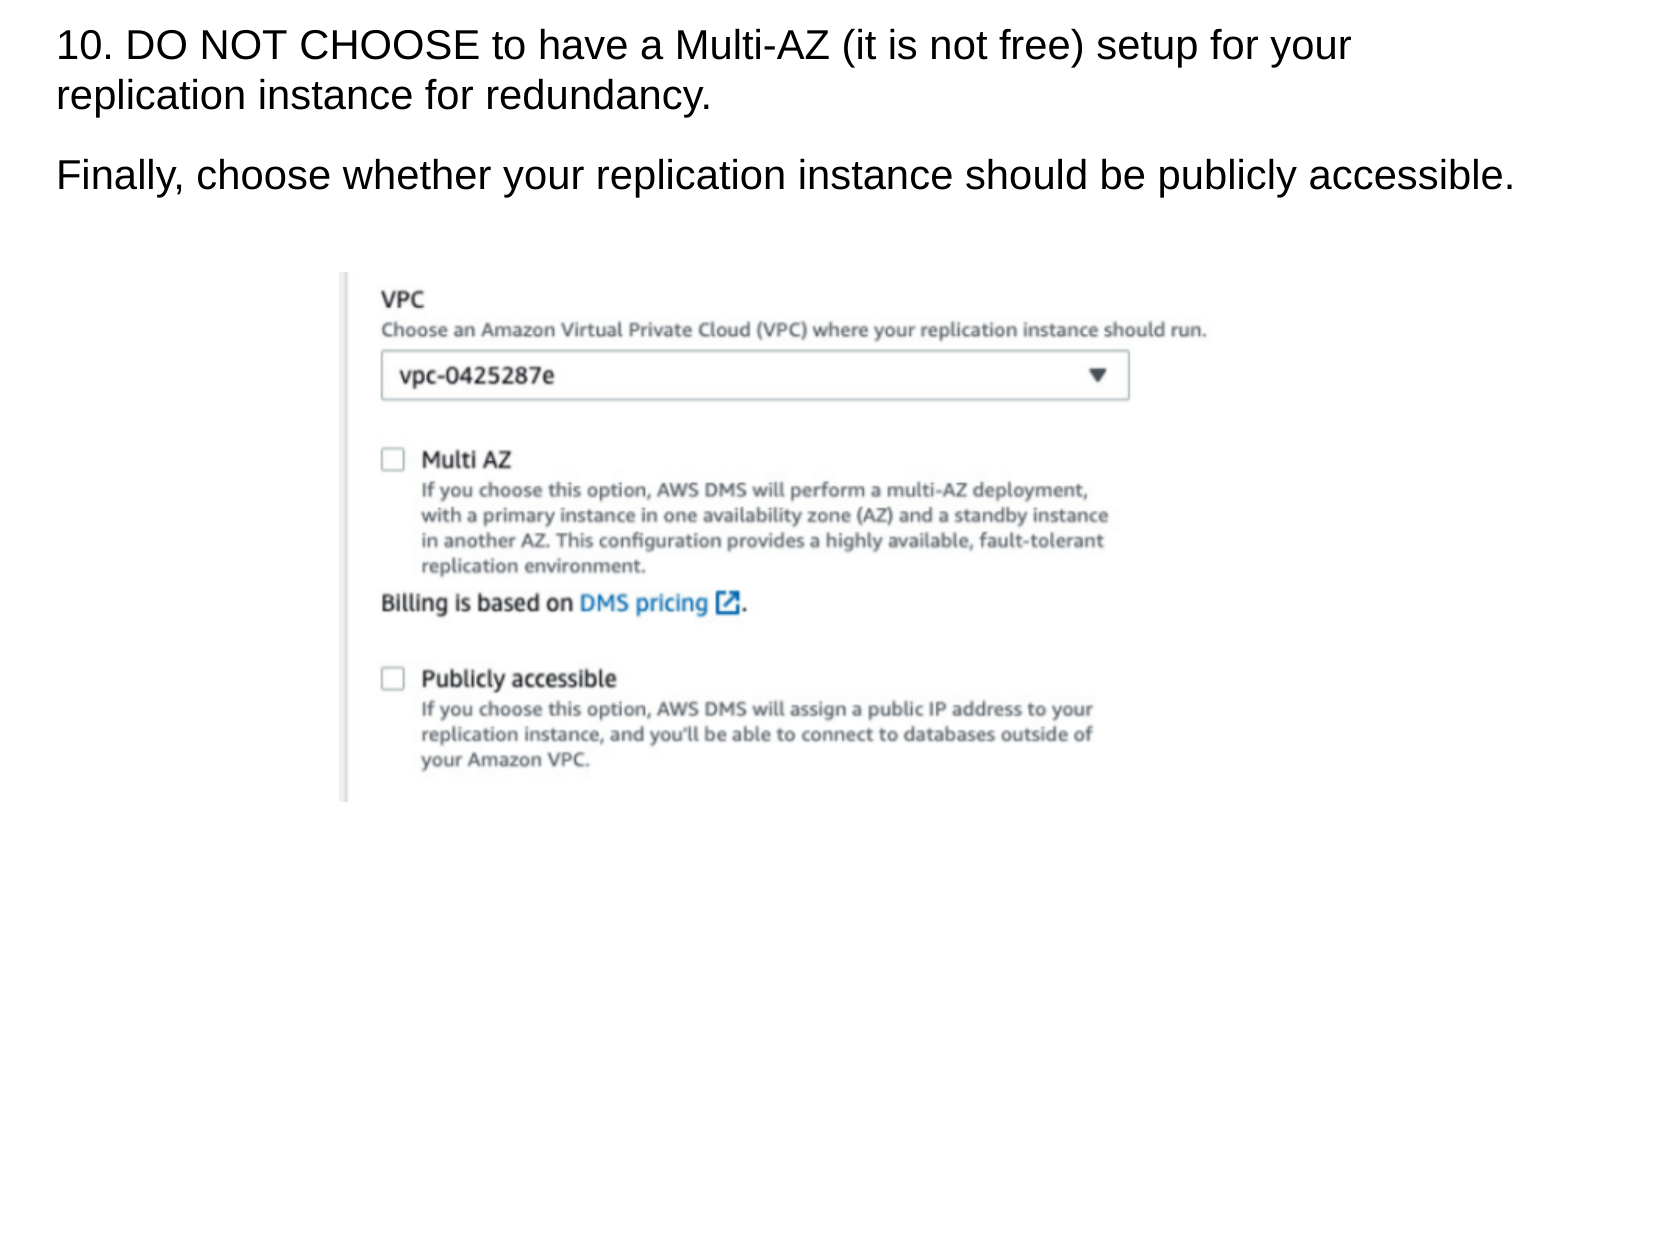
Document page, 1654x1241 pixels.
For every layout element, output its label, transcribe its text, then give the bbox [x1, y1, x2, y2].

text_box 10. DO NOT CHOOSE to have a Multi-AZ (it is not free) setup for your replication instance for redundancy. Finally, choose whether your replication instance should be publicly accessible. [55, 17, 1545, 219]
picture [339, 272, 1238, 802]
